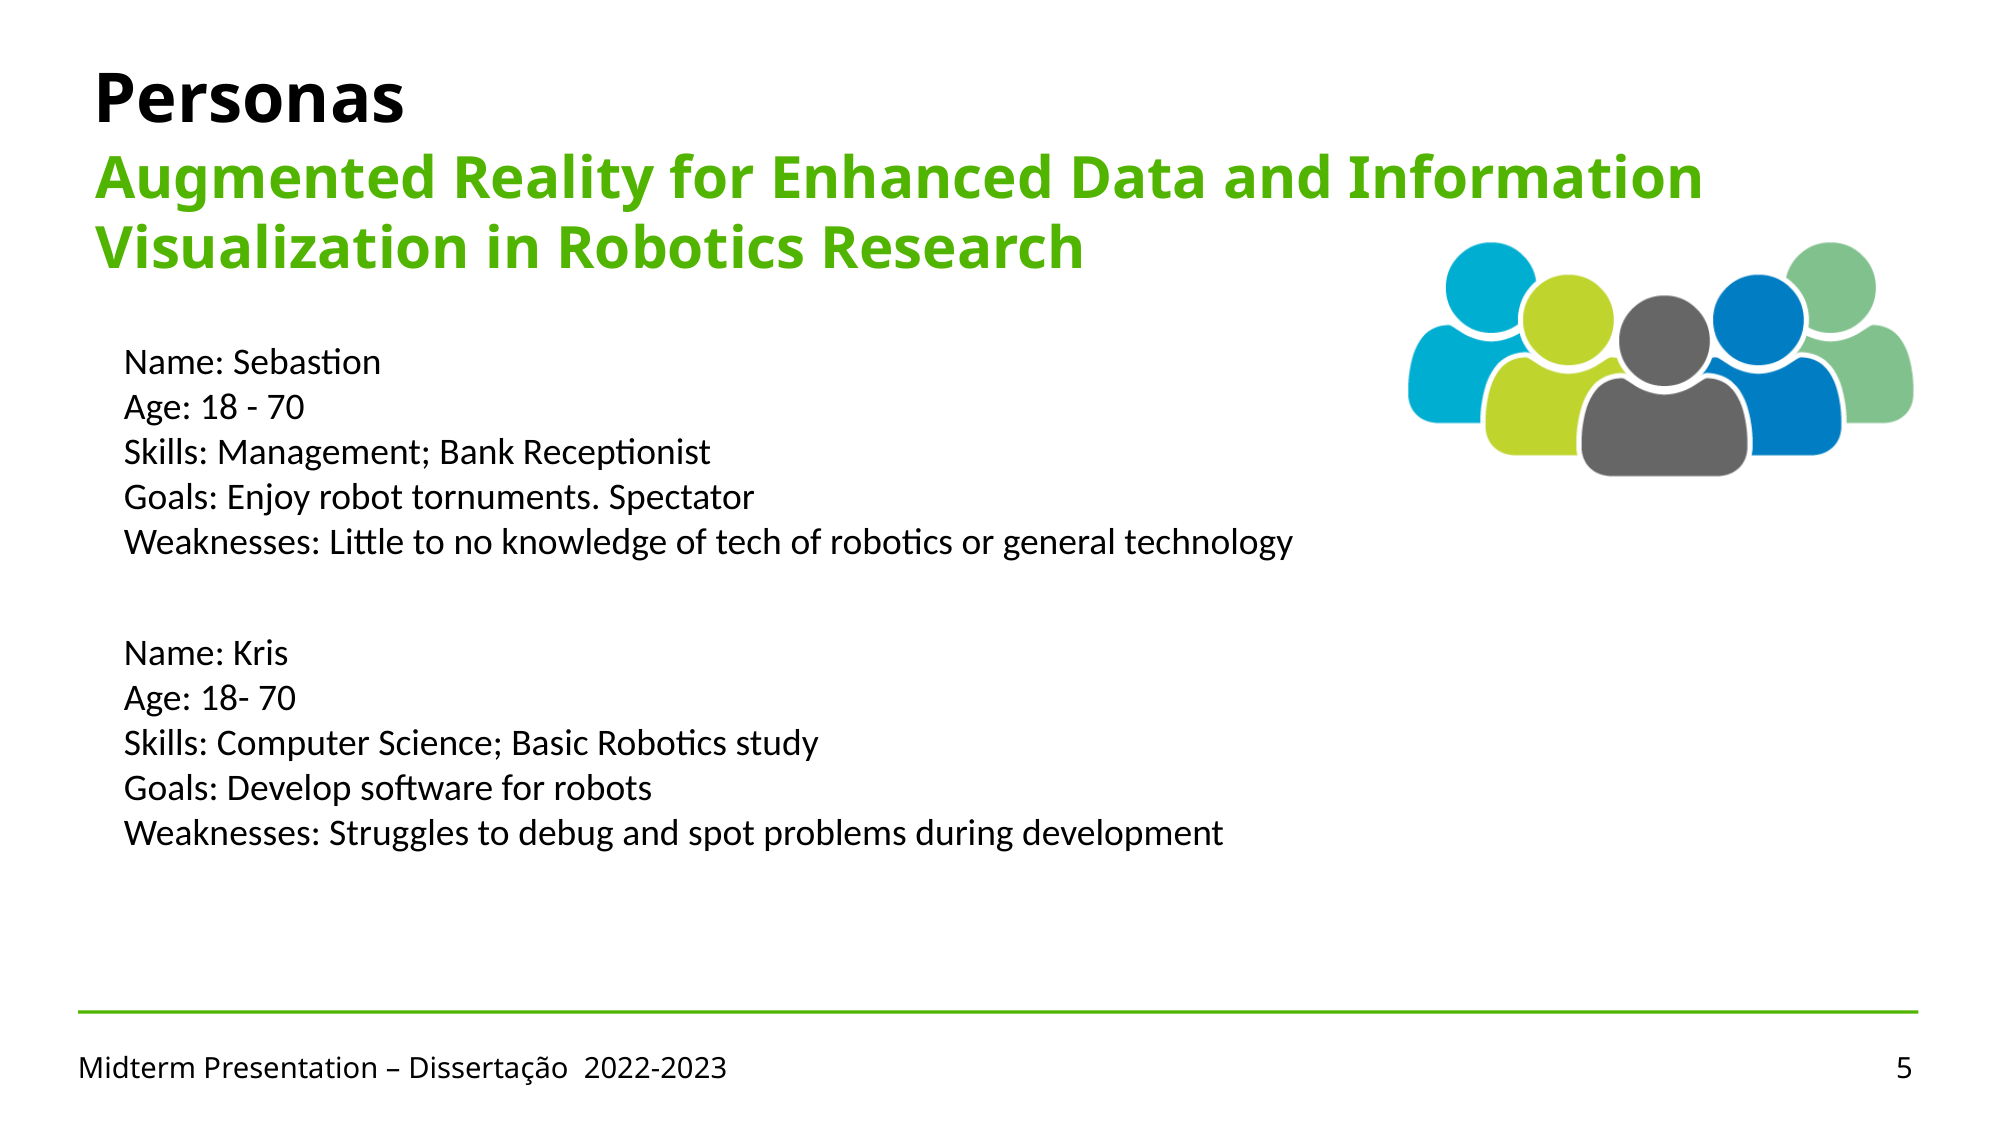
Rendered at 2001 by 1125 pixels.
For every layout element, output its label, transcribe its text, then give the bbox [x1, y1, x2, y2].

picture [1400, 281, 1922, 486]
text_box Personas [78, 54, 1922, 146]
text_box Midterm Presentation – Dissertação 2022-2023 [63, 1041, 1063, 1093]
text_box Name: Kris Age: 18- 70 Skills: Computer Science; Basic Robotics study Goals: Develop software for robots Weaknesses: Struggles to debug and spot problems during development [109, 620, 1332, 860]
text_box <number> [1807, 1041, 1928, 1093]
text_box Name: Sebastion Age: 18 - 70 Skills: Management; Bank Receptionist Goals: Enjoy robot tornuments. Spectator Weaknesses: Little to no knowledge of tech of robotics or general technology [109, 329, 1401, 570]
text_box Augmented Reality for Enhanced Data and Information Visualization in Robotics Research [95, 140, 1922, 281]
